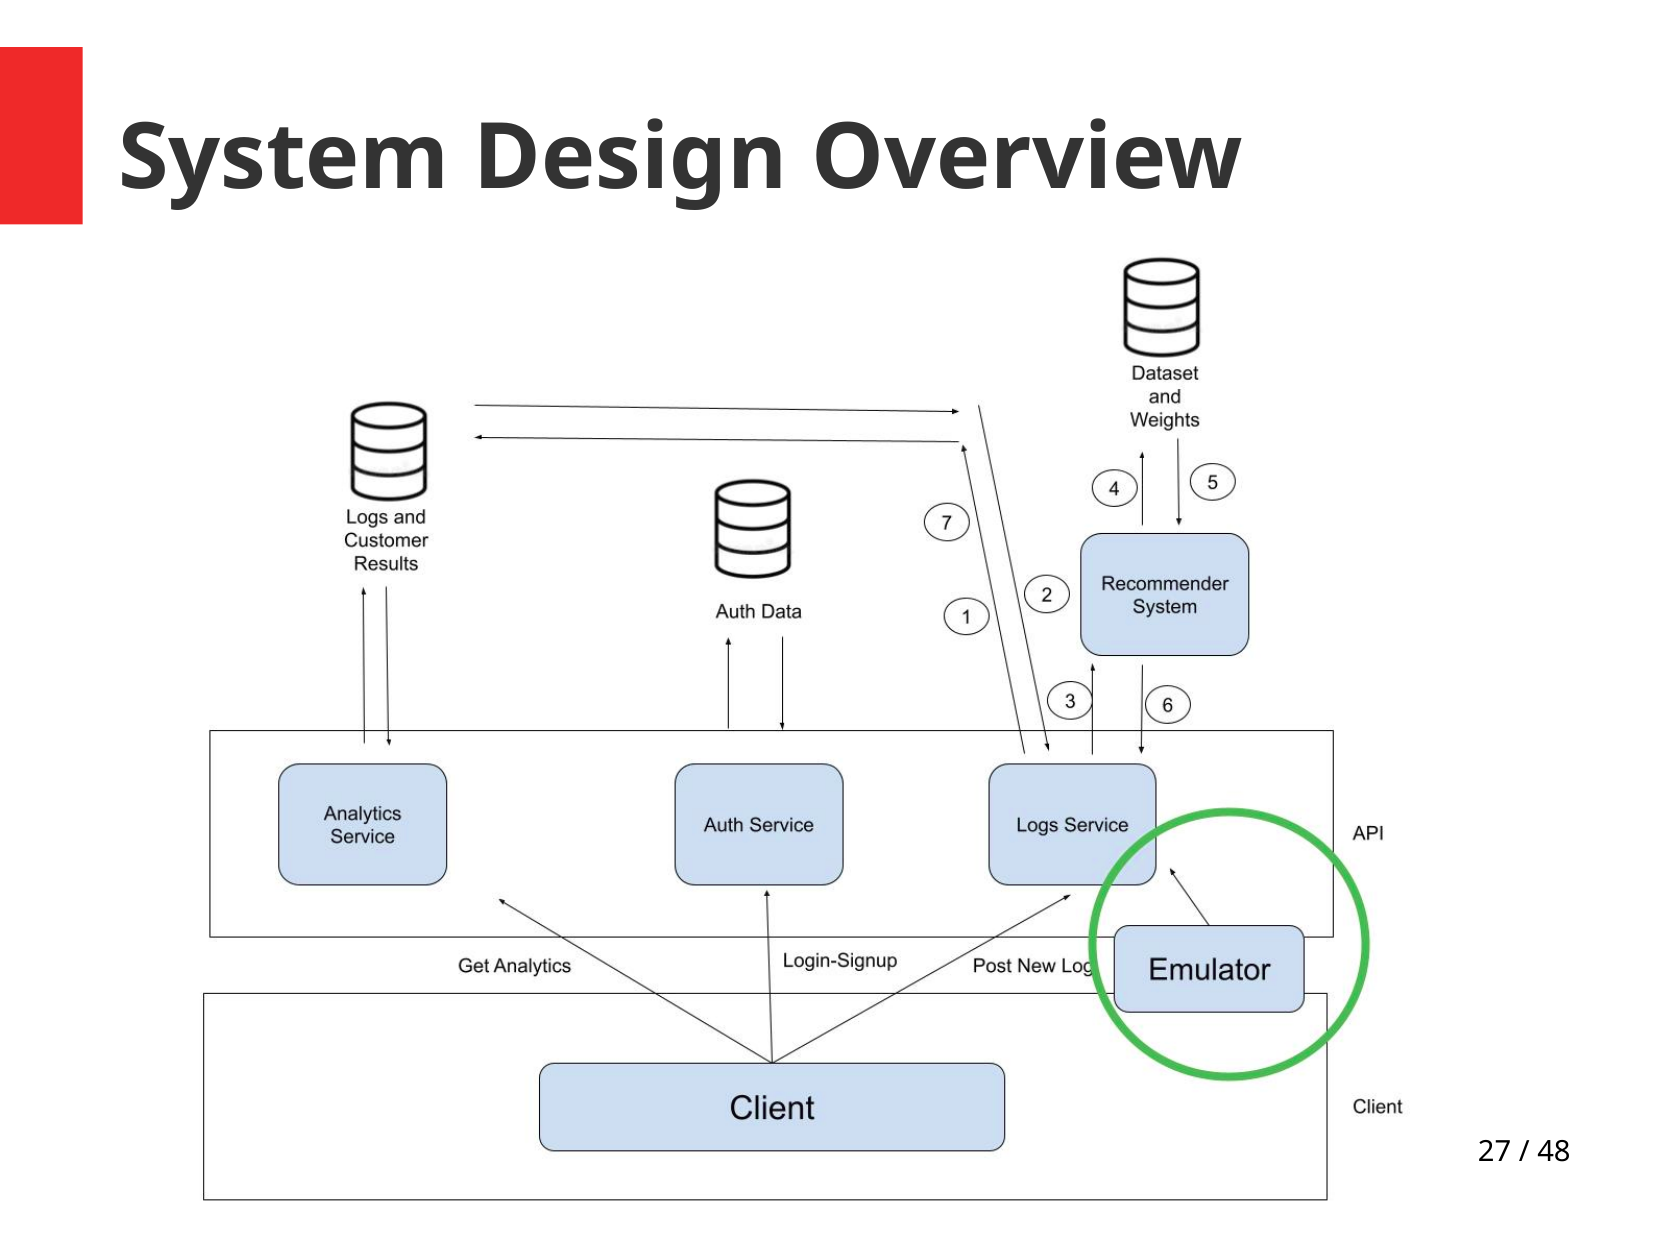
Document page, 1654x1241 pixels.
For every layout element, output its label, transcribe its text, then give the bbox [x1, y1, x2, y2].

picture [175, 241, 1411, 1216]
title System Design Overview [118, 49, 1571, 257]
